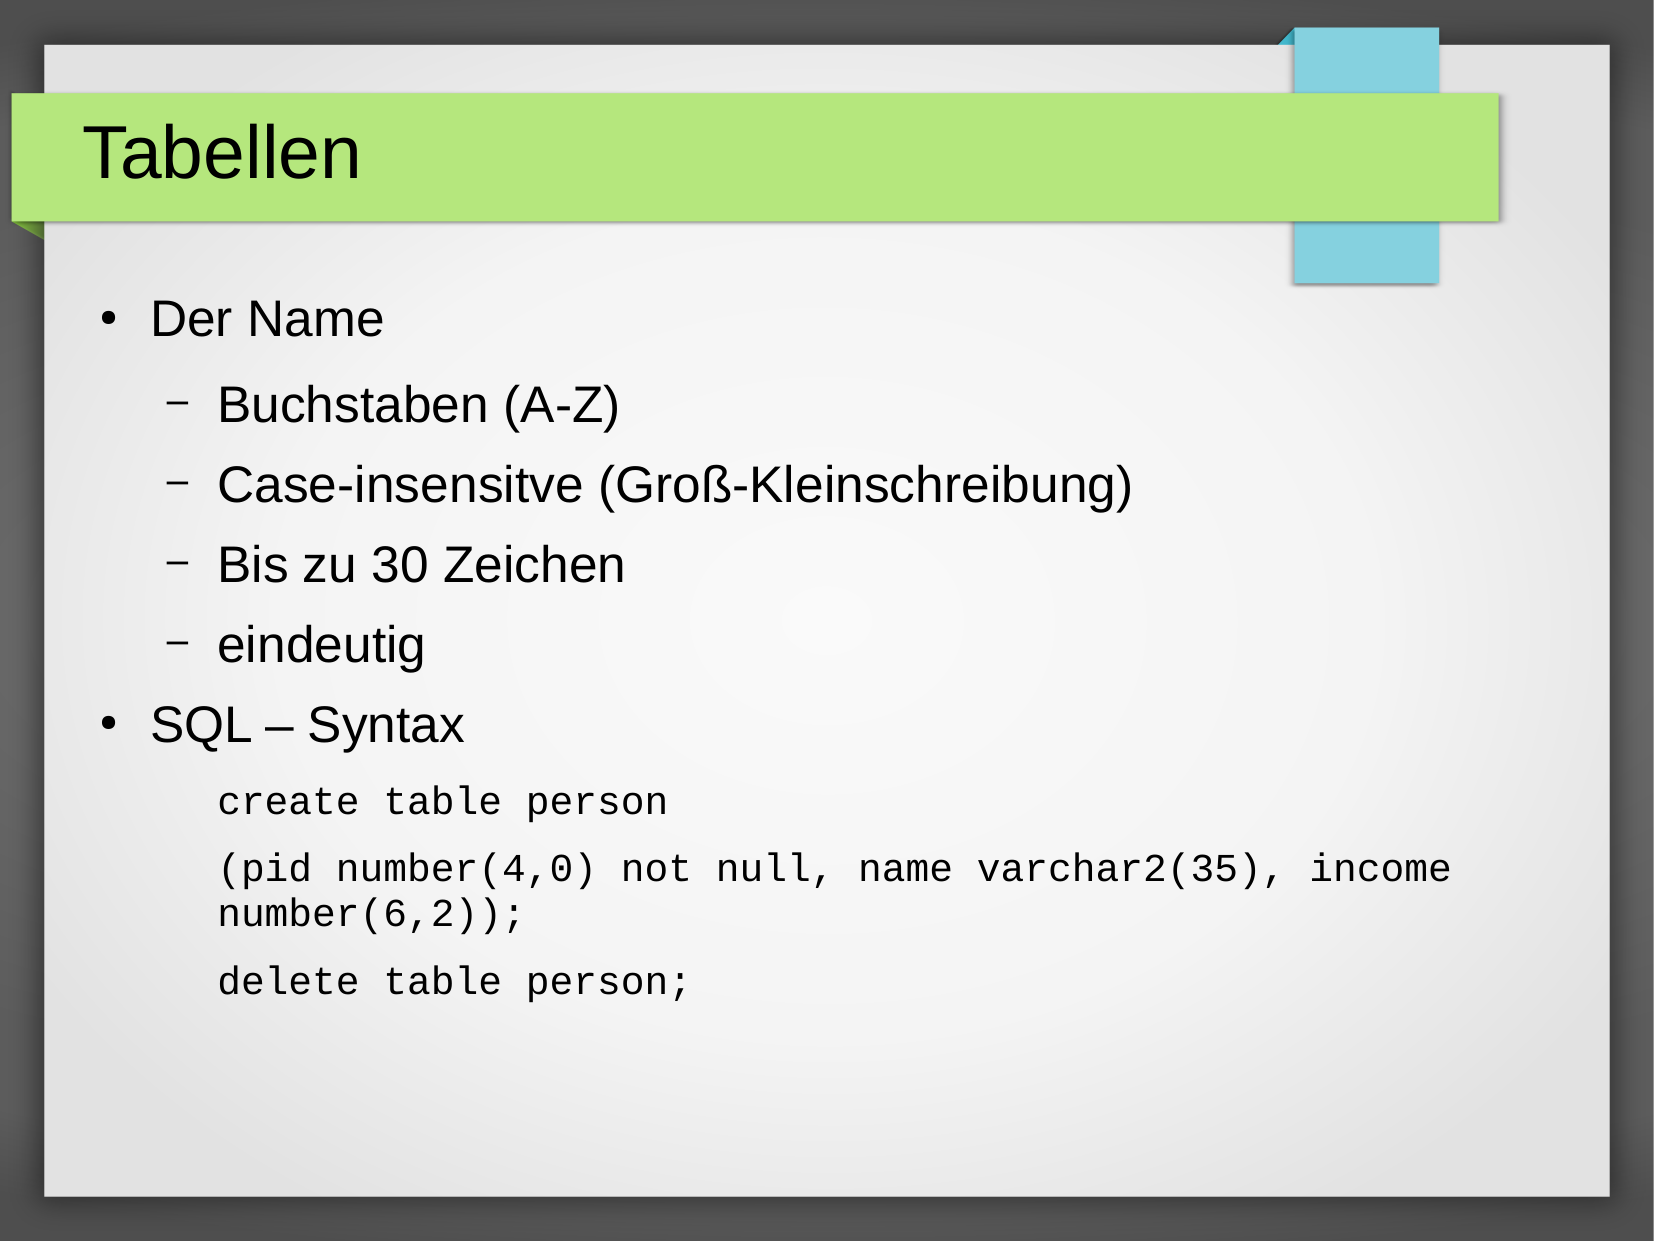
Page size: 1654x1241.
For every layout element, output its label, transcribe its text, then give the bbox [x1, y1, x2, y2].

picture [0, 0, 1654, 1241]
list Der Name Buchstaben (A-Z) Case-insensitve (Groß-Kleinschreibung) Bis zu 30 Zeichen eindeutig SQL – Syntax create table person (pid number(4,0) not null, name varchar2(35), income number(6,2)); delete table person; [82, 290, 1571, 1010]
title Tabellen [82, 49, 1571, 257]
